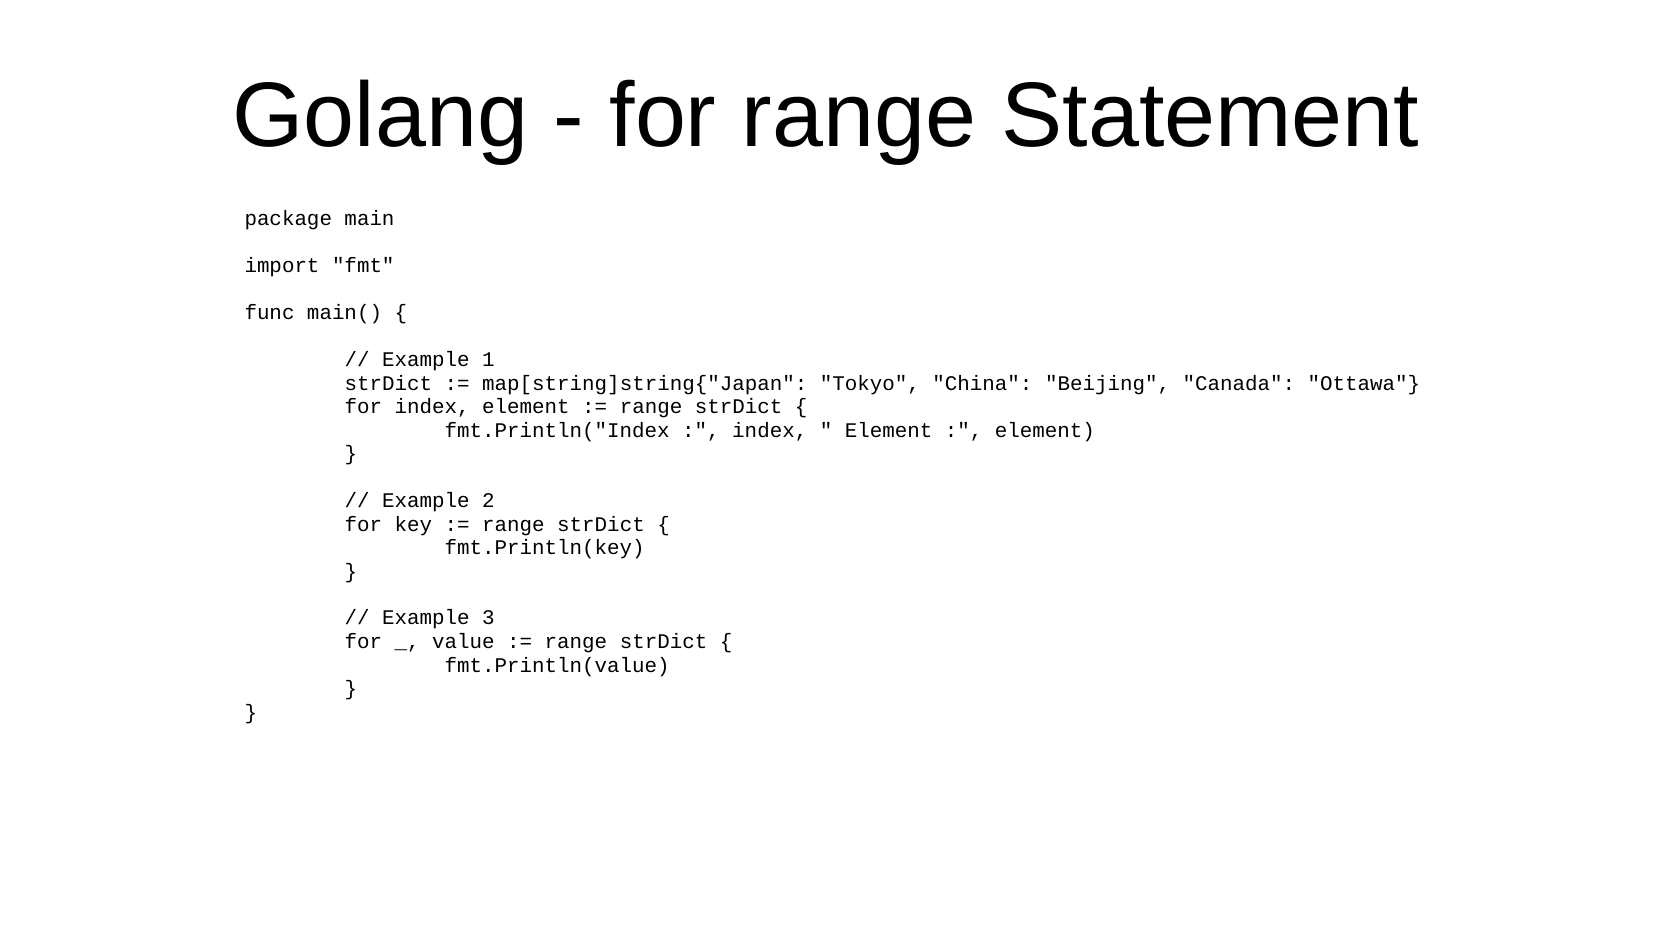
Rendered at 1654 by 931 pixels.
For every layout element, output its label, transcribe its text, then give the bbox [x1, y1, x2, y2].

title Golang - for range Statement [82, 37, 1571, 193]
text_box package main import "fmt" func main() { // Example 1 strDict := map[string]string{"Japan": "Tokyo", "China": "Beijing", "Canada": "Ottawa"} for index, element := range strDict { fmt.Println("Index :", index, " Element :", element) } // Example 2 for key := range strDict { fmt.Println(key) } // Example 3 for _, value := range strDict { fmt.Println(value) } } [229, 200, 1435, 733]
